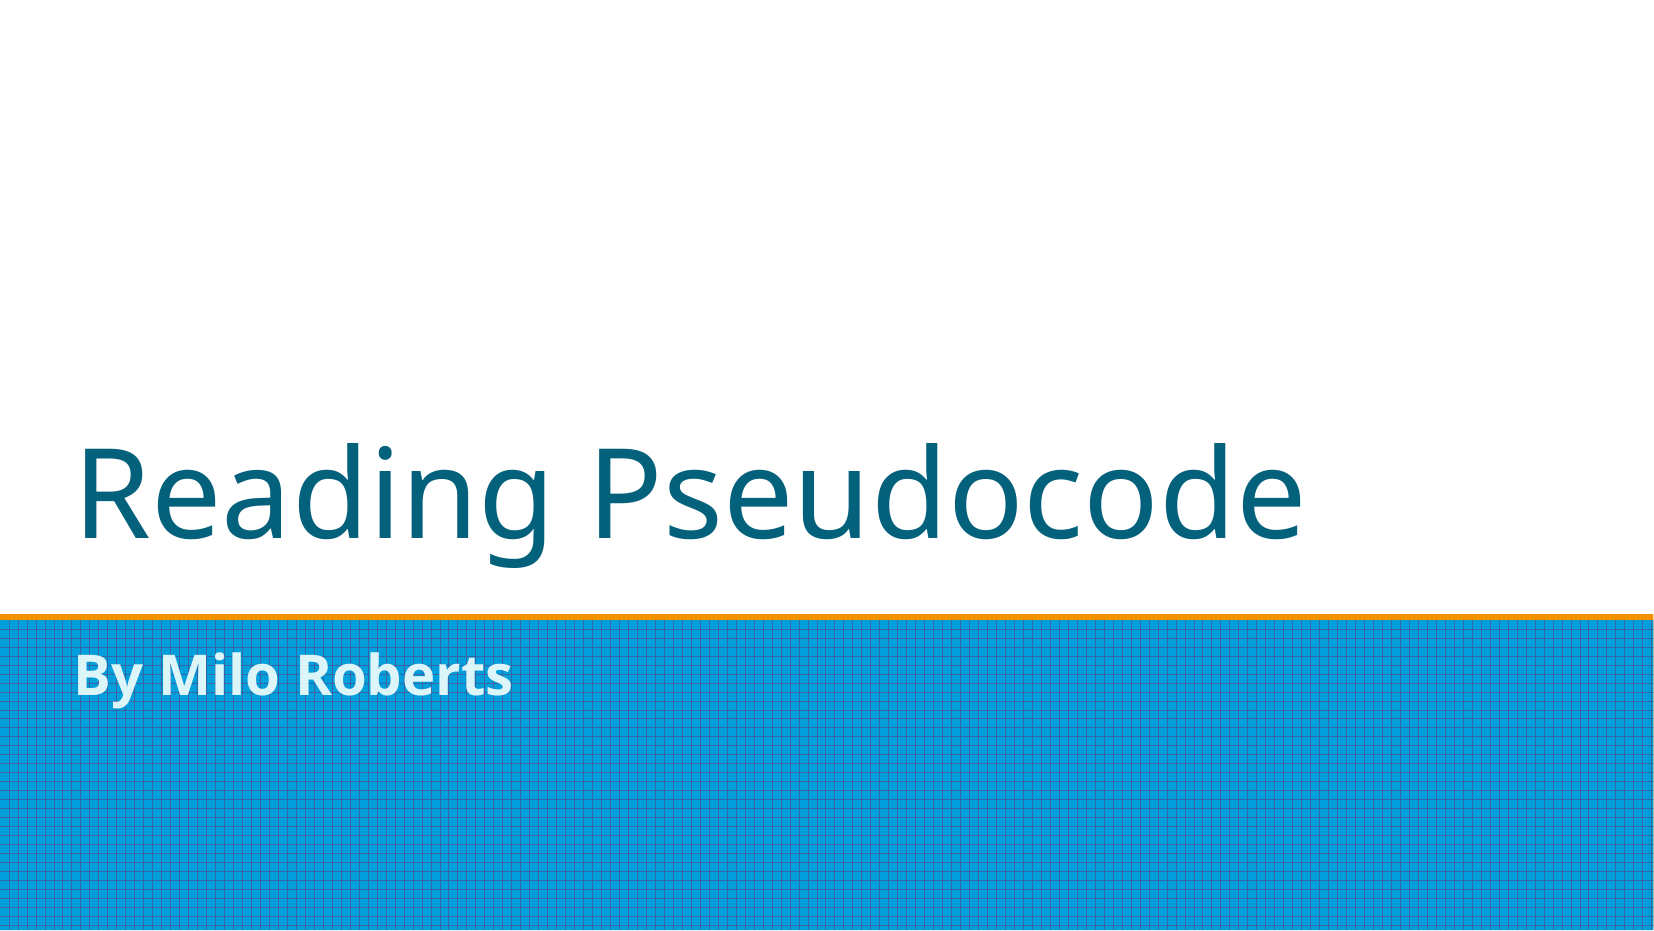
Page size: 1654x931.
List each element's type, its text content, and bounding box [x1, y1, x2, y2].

subtitle By Milo Roberts [73, 634, 1551, 827]
title Reading Pseudocode [73, 44, 1551, 576]
